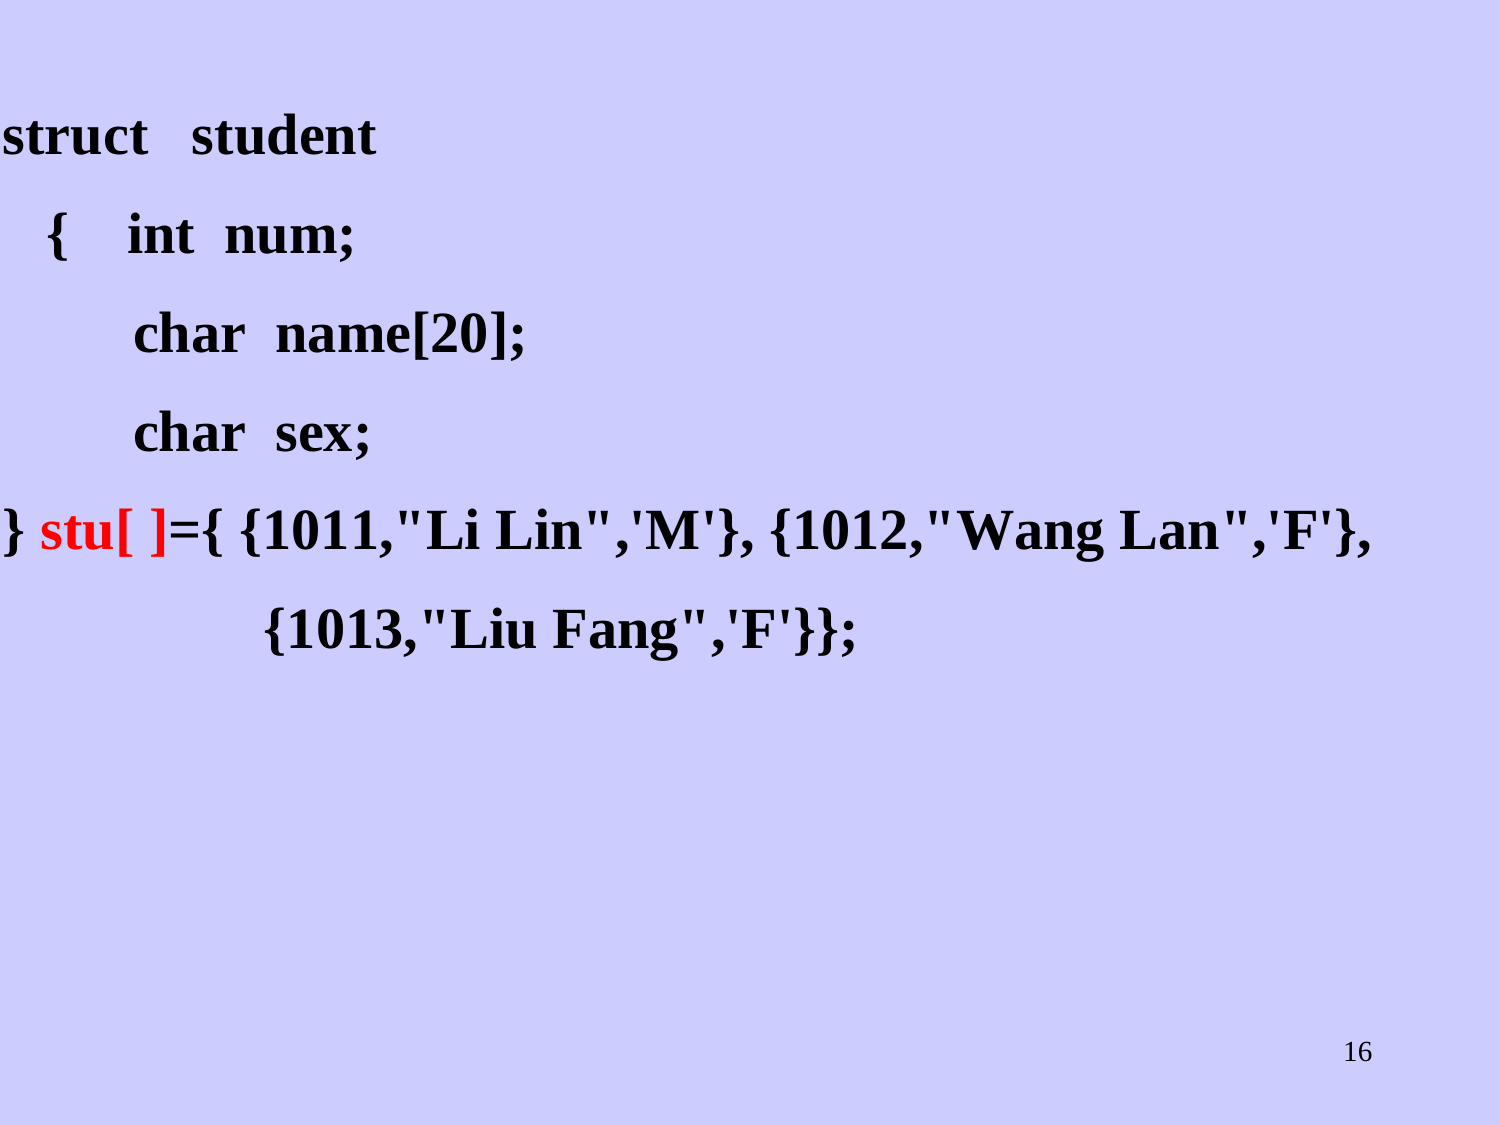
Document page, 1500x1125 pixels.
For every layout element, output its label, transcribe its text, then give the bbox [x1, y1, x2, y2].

text_box struct student { int num; char name[20]; char sex; } stu[ ]={ {1011,"Li Lin",'M'}, {1012,"Wang Lan",'F'}, {1013,"Liu Fang",'F'}}; [0, 87, 1450, 663]
text_box <编号> [1074, 1025, 1388, 1101]
